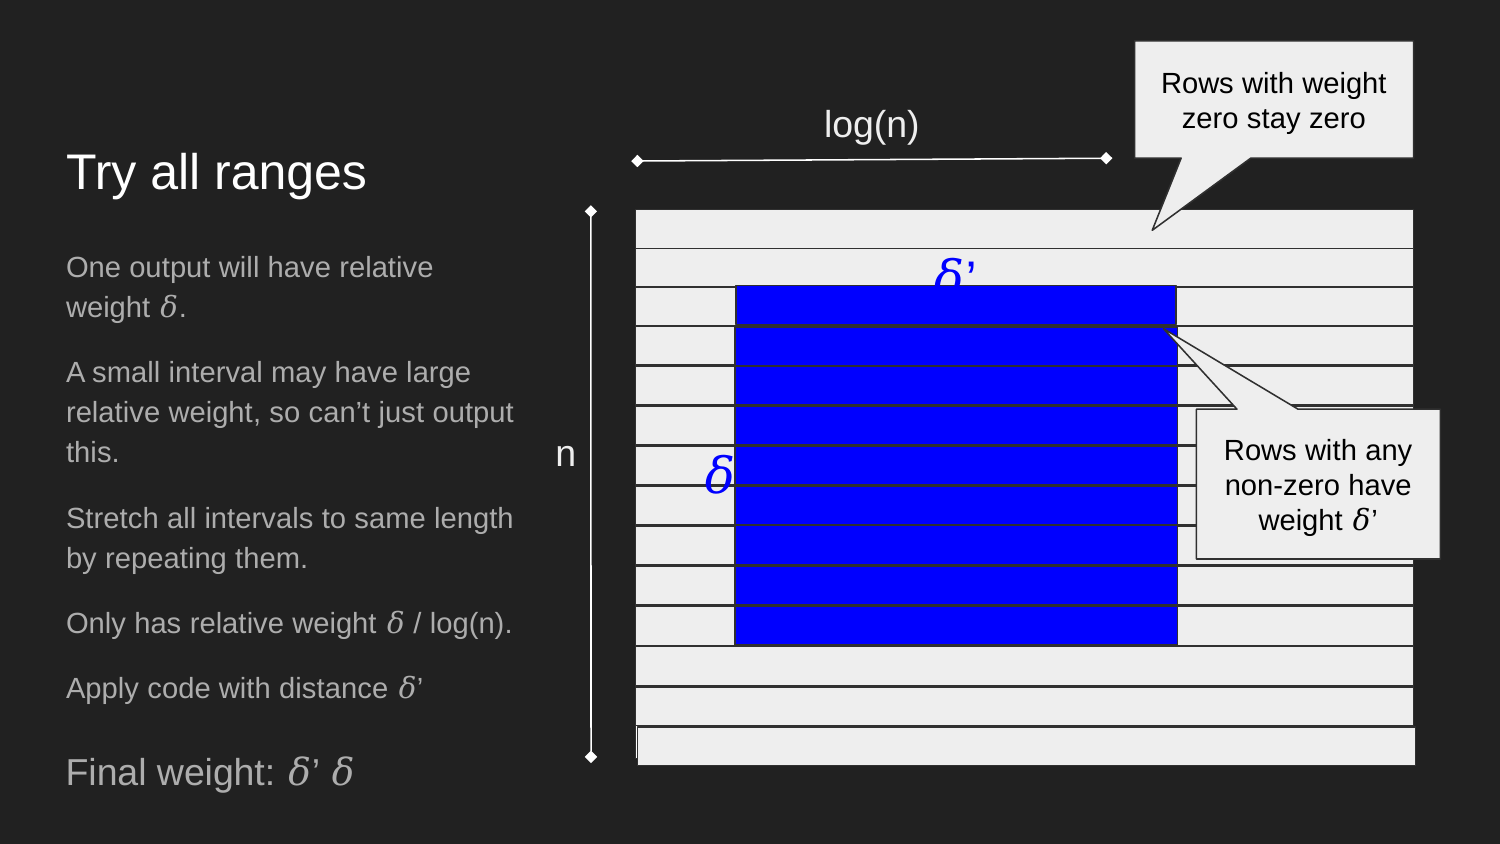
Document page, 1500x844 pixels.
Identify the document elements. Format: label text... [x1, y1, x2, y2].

title Try all ranges [51, 91, 512, 216]
text_box log(n) [637, 85, 1107, 161]
text_box [635, 209, 1416, 766]
text_box 𝛿 [686, 419, 757, 519]
text_box n [540, 414, 591, 490]
list One output will have relative weight 𝛿. A small interval may have large relative weight, so can’t just output this. Stretch all intervals to same length by repeating them. Only has relative weight 𝛿 / log(n). Apply code with distance 𝛿’ [51, 227, 541, 716]
list Final weight: 𝛿’ 𝛿 [50, 726, 403, 795]
text_box 𝛿’ [915, 222, 997, 322]
text_box Rows with any non-zero have weight 𝛿’ [1163, 328, 1441, 560]
text_box Rows with weight zero stay zero [1134, 40, 1414, 231]
